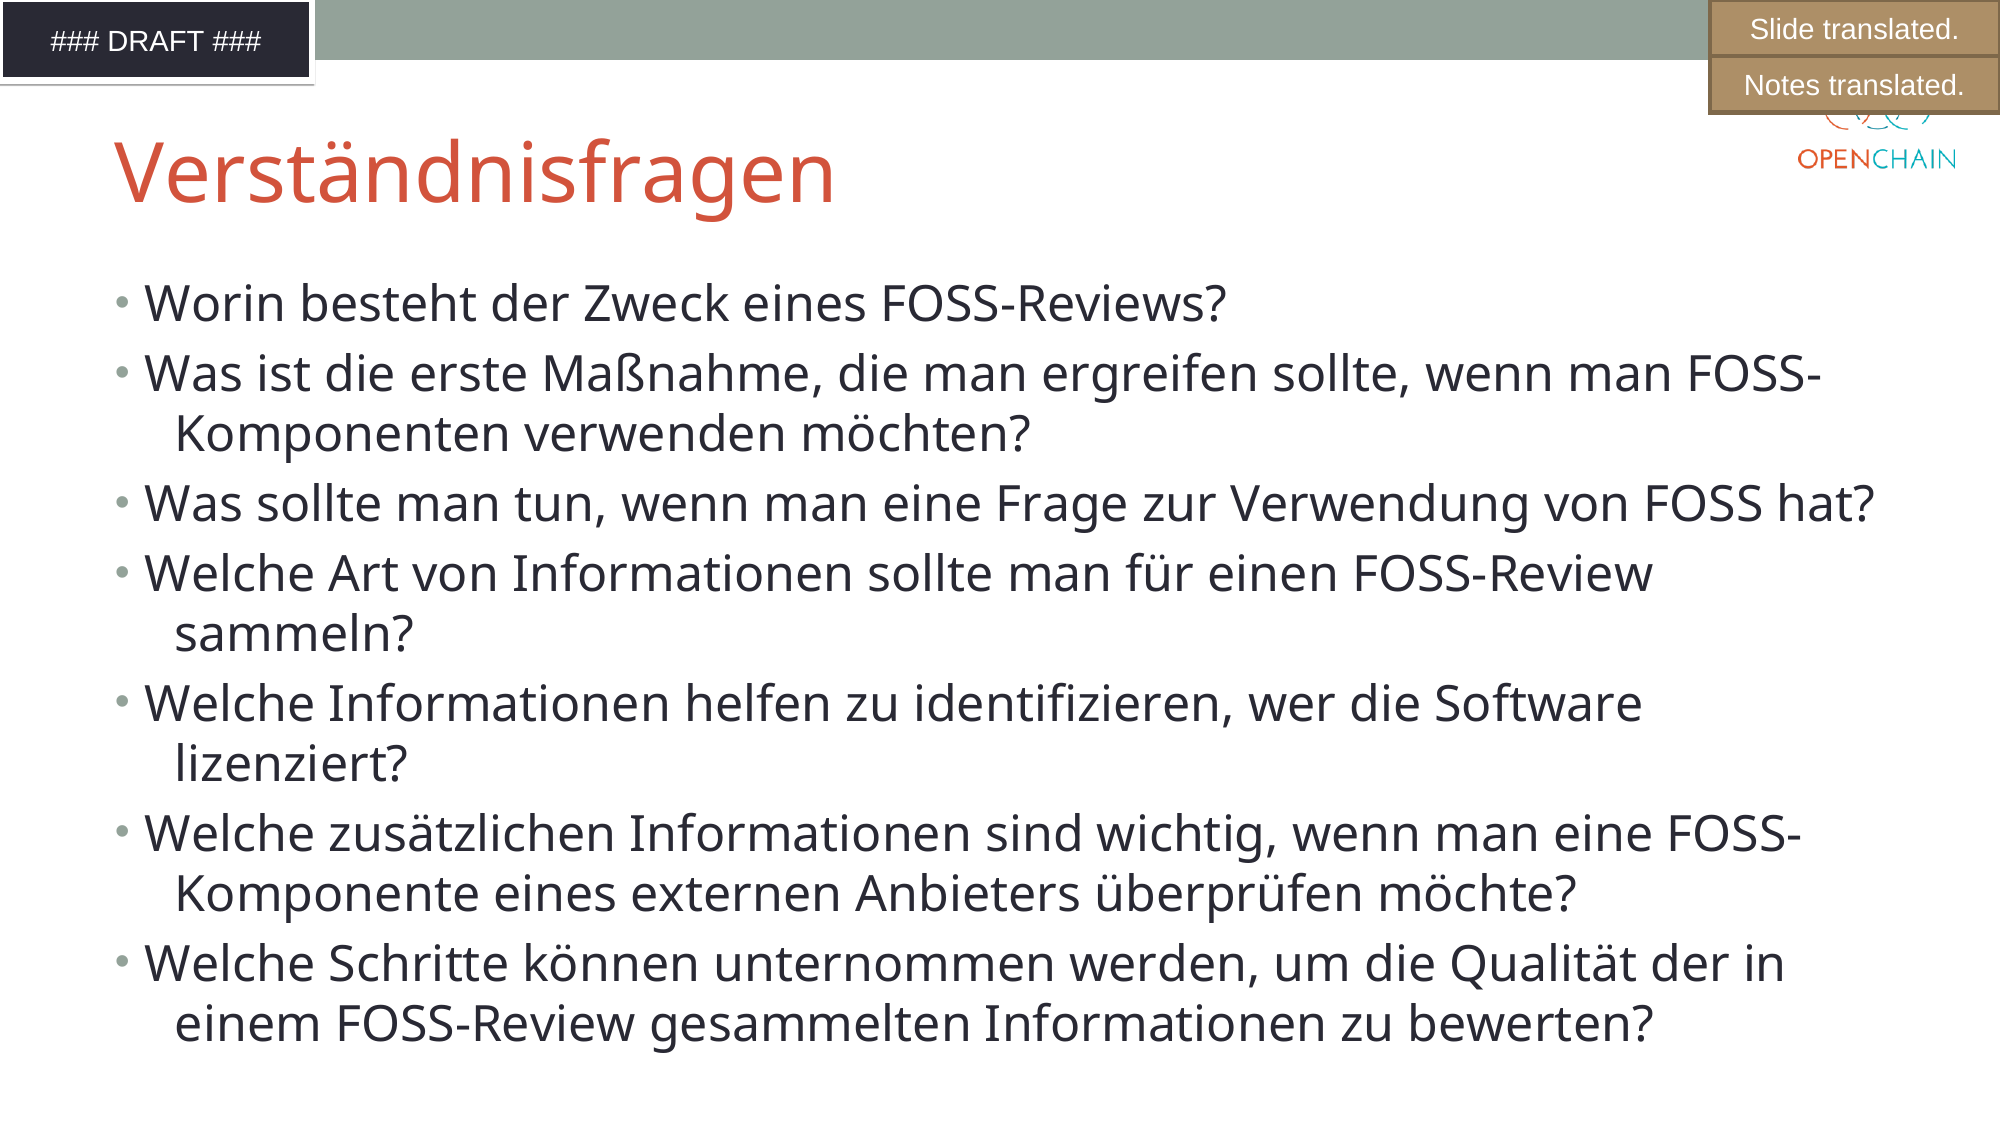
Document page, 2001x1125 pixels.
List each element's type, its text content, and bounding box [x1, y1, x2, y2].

text_box Notes translated. [1710, 56, 2000, 113]
list Worin besteht der Zweck eines FOSS-Reviews? Was ist die erste Maßnahme, die man ergreifen sollte, wenn man FOSS-Komponenten verwenden möchten? Was sollte man tun, wenn man eine Frage zur Verwendung von FOSS hat? Welche Art von Informationen sollte man für einen FOSS-Review sammeln? Welche Informationen helfen zu identifizieren, wer die Software lizenziert? Welche zusätzlichen Informationen sind wichtig, wenn man eine FOSS-Komponente eines externen Anbieters überprüfen möchte? Welche Schritte können unternommen werden, um die Qualität der in einem FOSS-Review gesammelten Informationen zu bewerten? [99, 263, 1900, 1064]
text_box Slide translated. [1710, 0, 2000, 56]
title Verständnisfragen [99, 87, 1900, 251]
